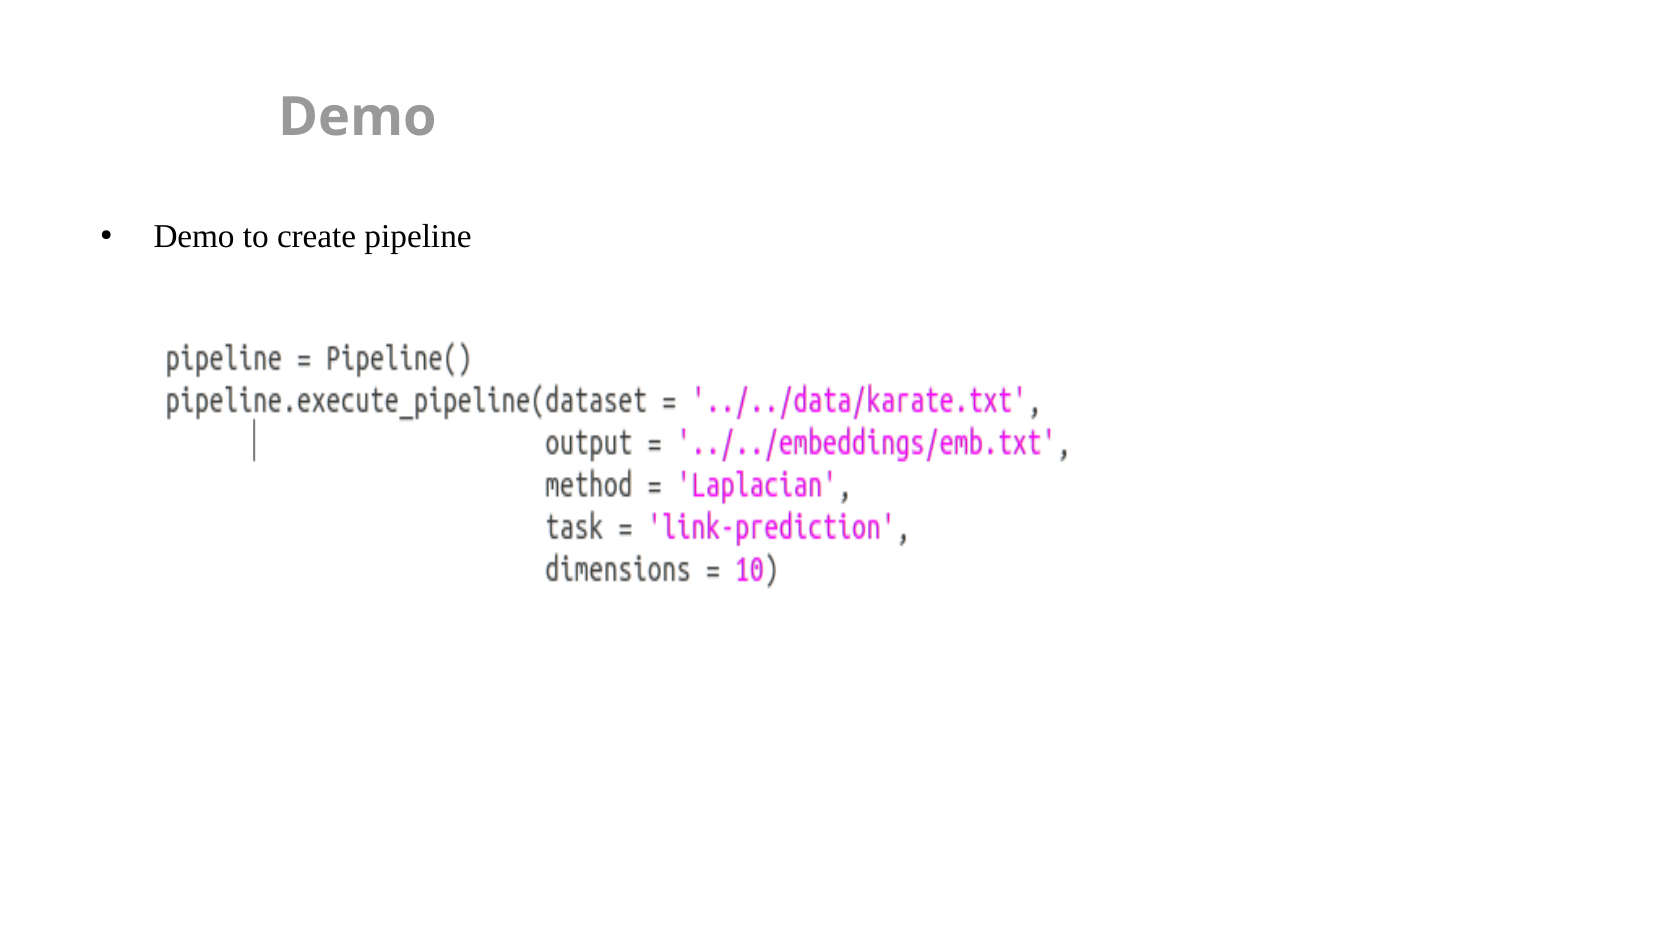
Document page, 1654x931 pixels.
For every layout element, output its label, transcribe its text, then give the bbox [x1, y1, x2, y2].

picture [153, 340, 1099, 591]
title Demo [82, 37, 1571, 193]
list Demo to create pipeline [82, 217, 1571, 758]
